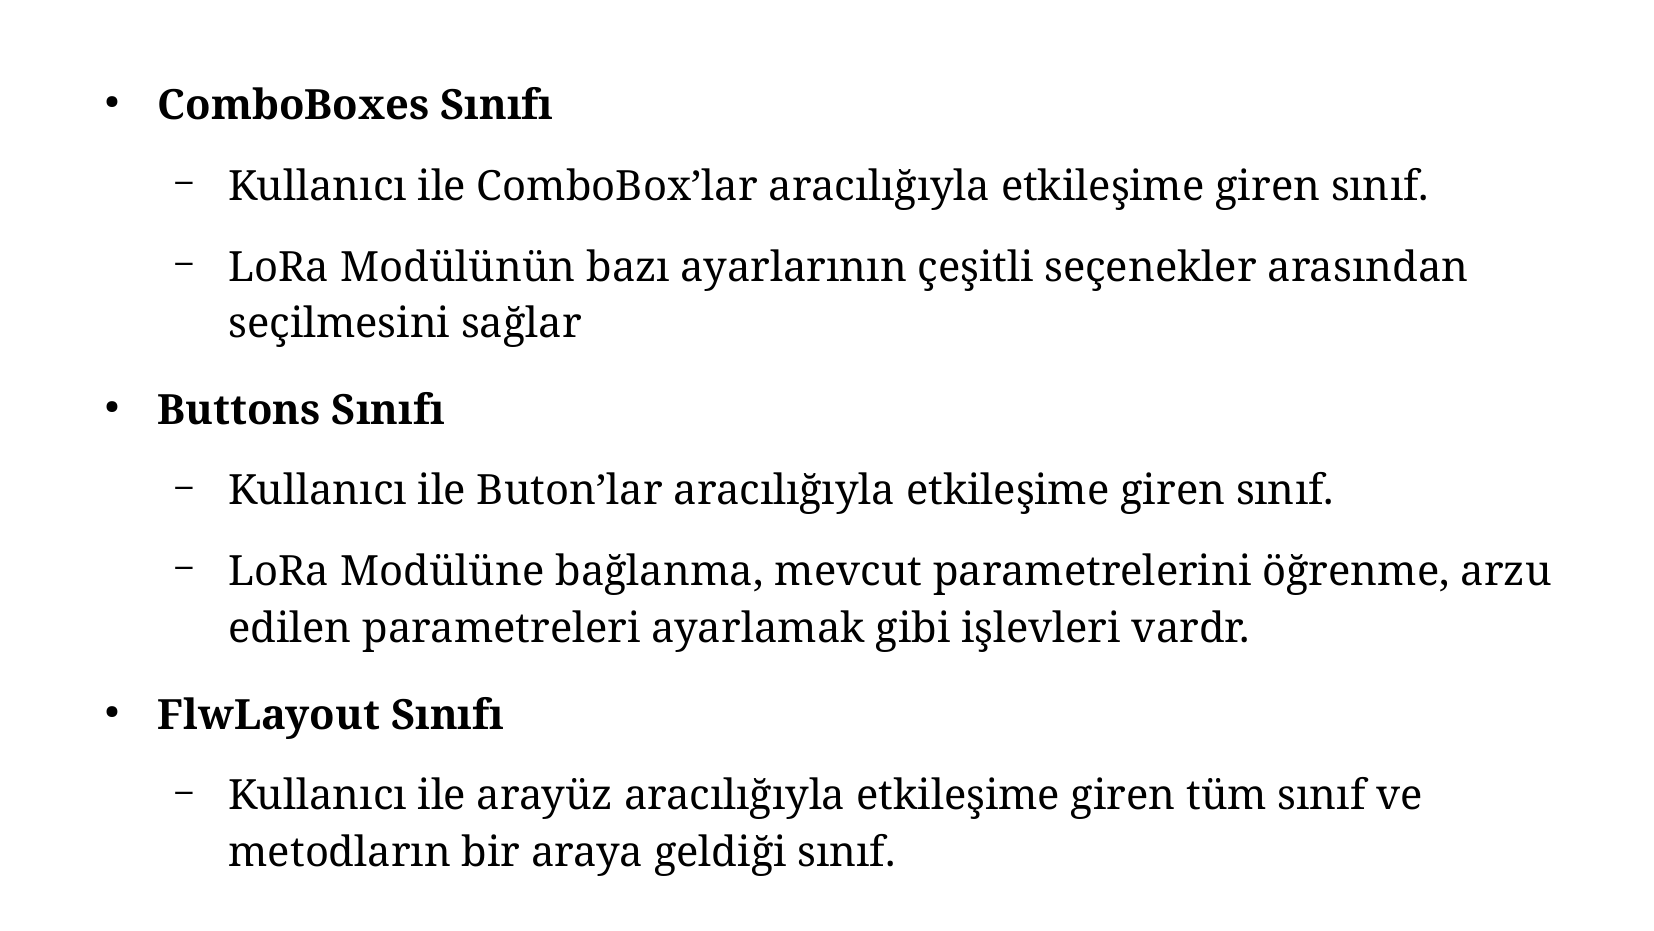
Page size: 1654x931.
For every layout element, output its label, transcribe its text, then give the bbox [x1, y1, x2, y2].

list ComboBoxes Sınıfı Kullanıcı ile ComboBox’lar aracılığıyla etkileşime giren sınıf. LoRa Modülünün bazı ayarlarının çeşitli seçenekler arasından seçilmesini sağlar Buttons Sınıfı Kullanıcı ile Buton’lar aracılığıyla etkileşime giren sınıf. LoRa Modülüne bağlanma, mevcut parametrelerini öğrenme, arzu edilen parametreleri ayarlamak gibi işlevleri vardr. FlwLayout Sınıfı Kullanıcı ile arayüz aracılığıyla etkileşime giren tüm sınıf ve metodların bir araya geldiği sınıf. [86, 75, 1576, 931]
